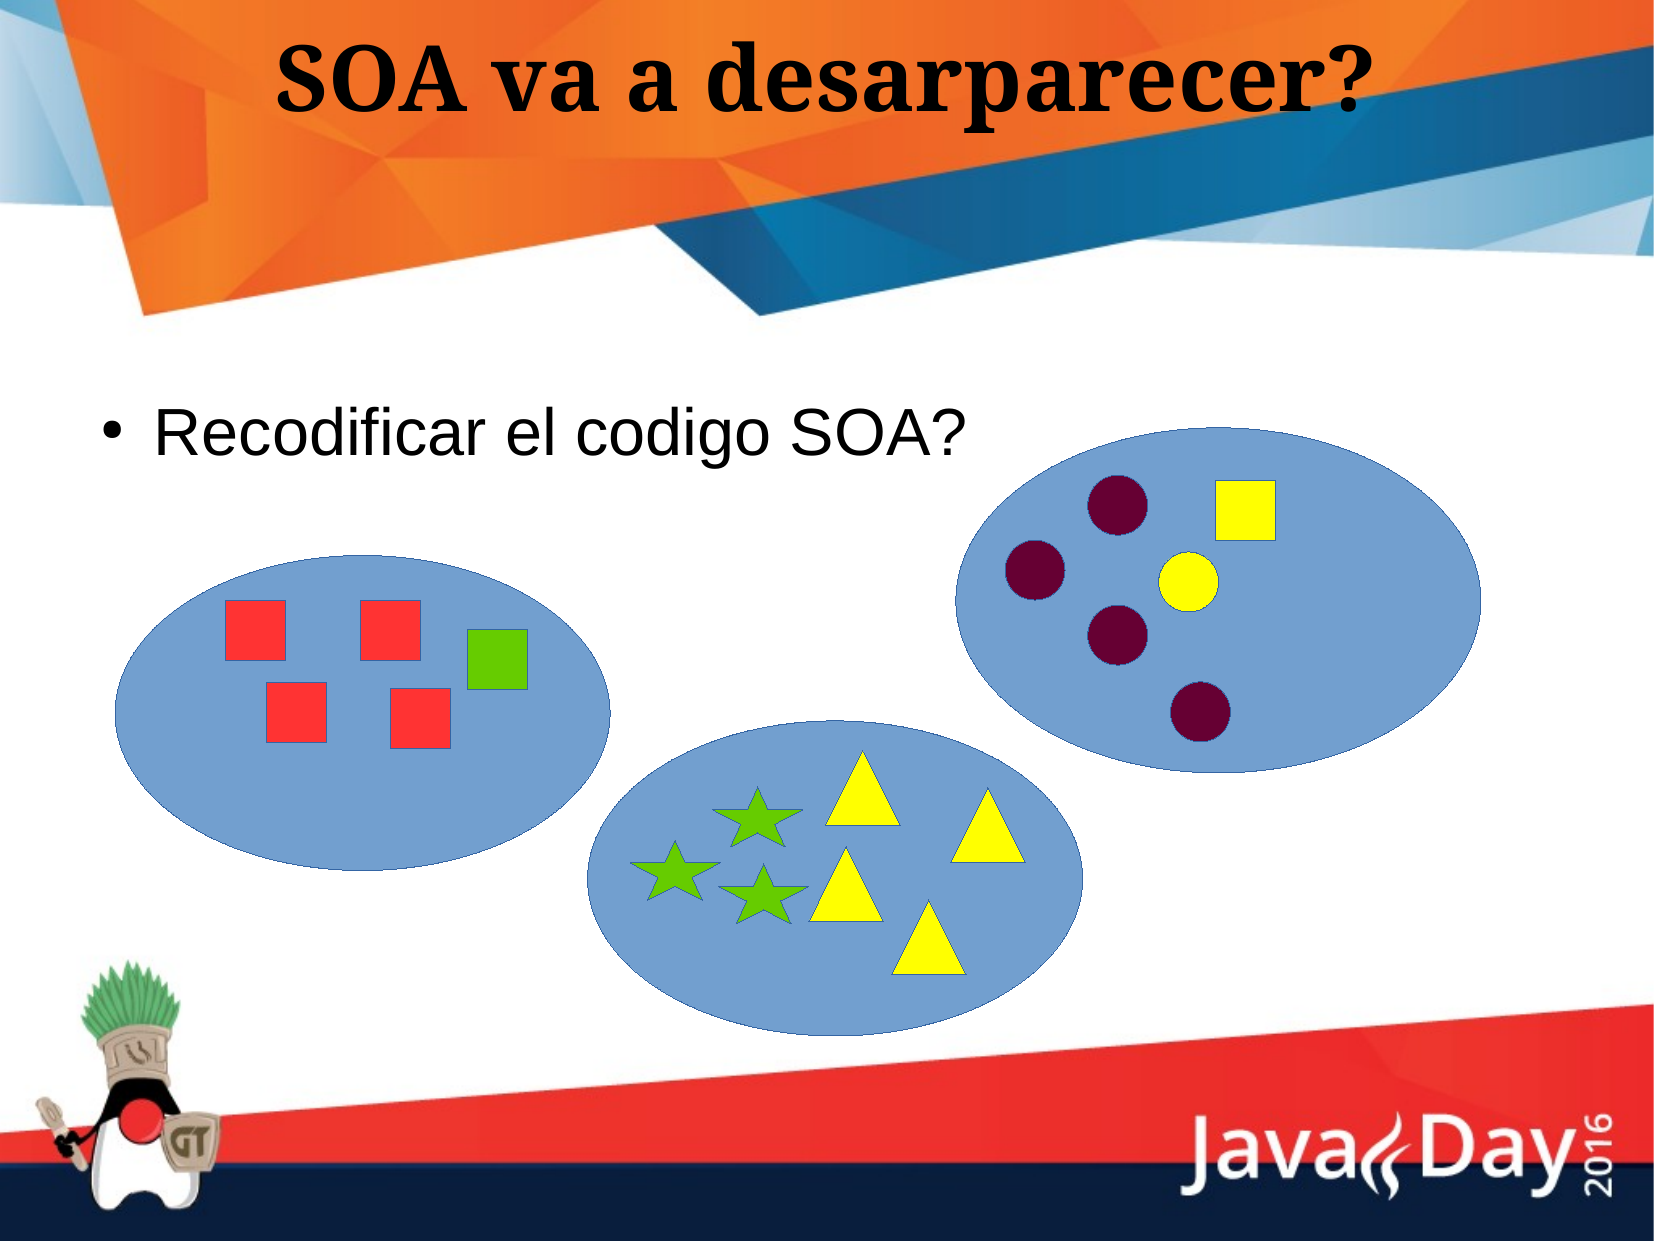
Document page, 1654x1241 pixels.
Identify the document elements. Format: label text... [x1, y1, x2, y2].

text_box [955, 427, 1481, 773]
text_box [587, 720, 1083, 1036]
text_box [115, 555, 611, 871]
title SOA va a desarparecer? [82, 0, 1571, 180]
picture [0, 0, 1654, 1241]
picture [1291, 194, 1303, 200]
list Recodificar el codigo SOA? [82, 290, 1571, 1010]
